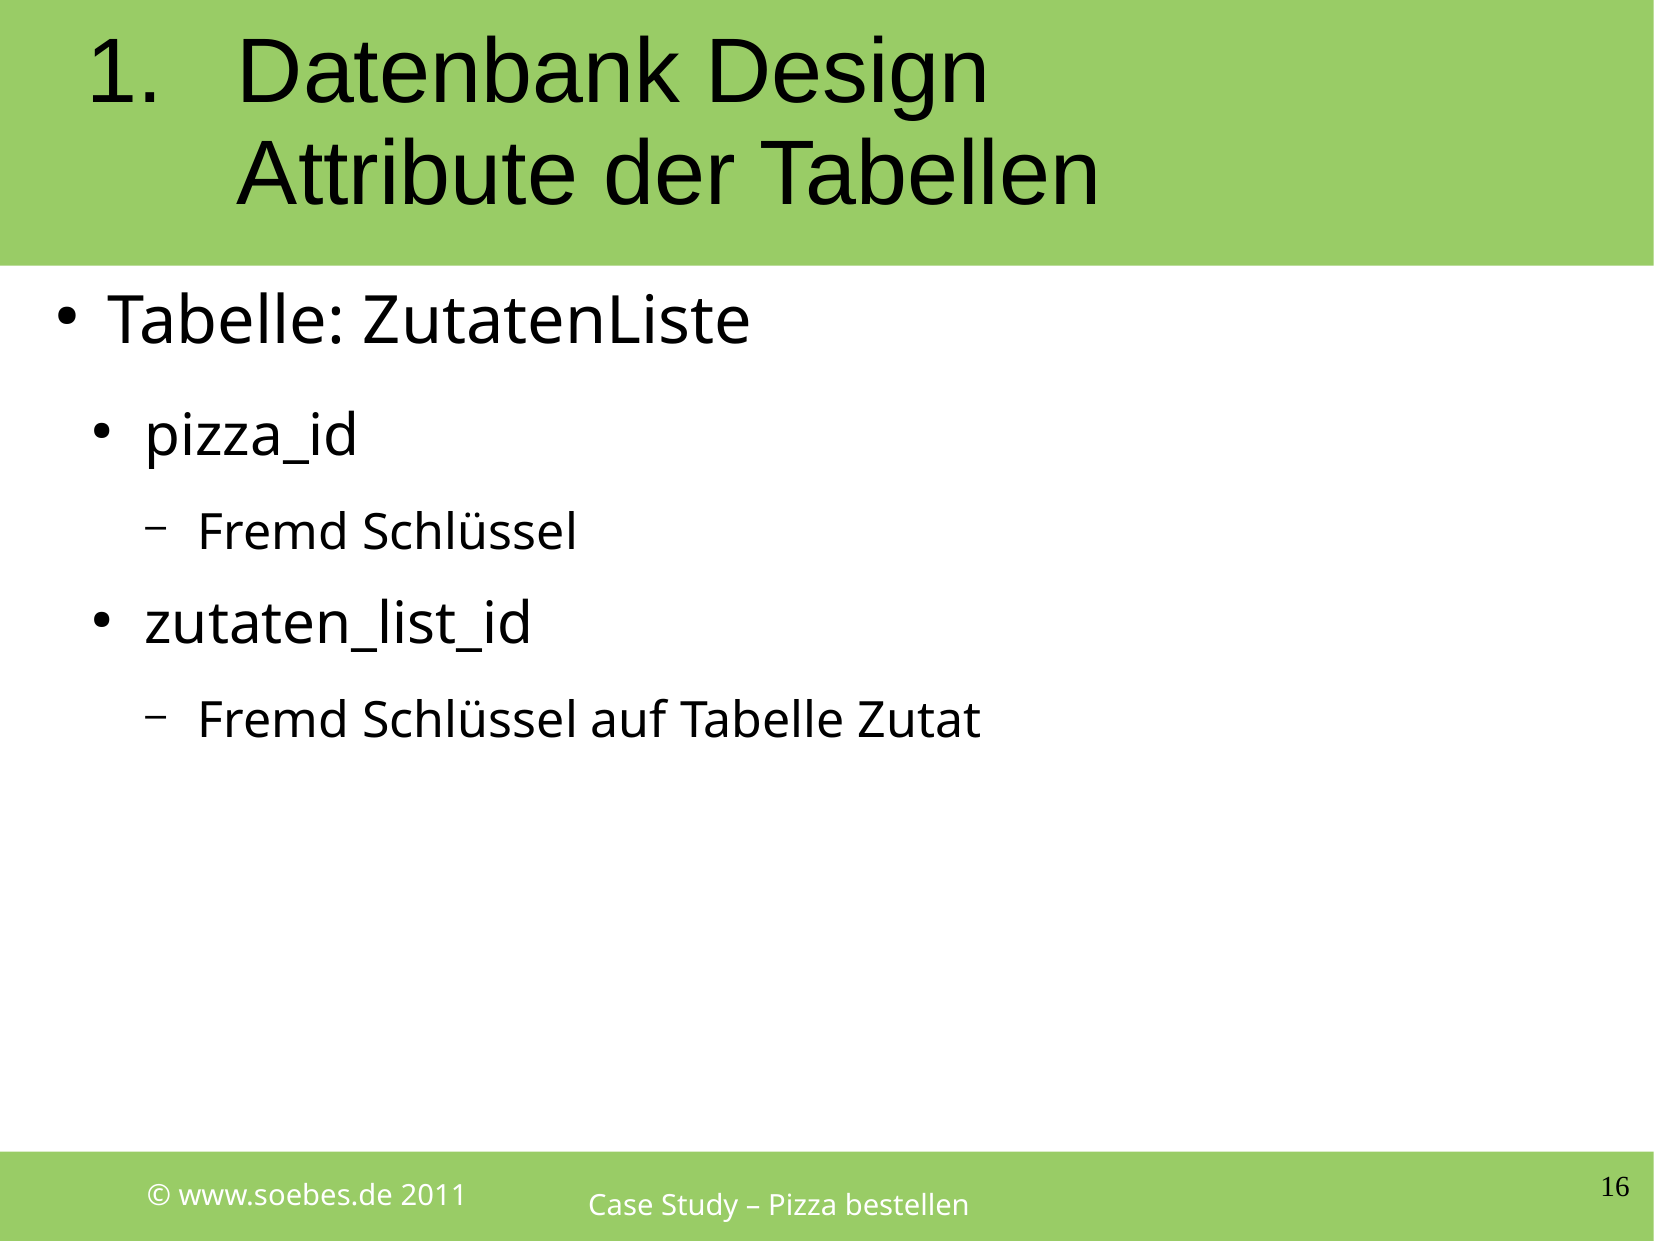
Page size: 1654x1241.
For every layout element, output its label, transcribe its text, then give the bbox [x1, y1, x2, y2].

list Tabelle: ZutatenListe pizza_id Fremd Schlüssel zutaten_list_id Fremd Schlüssel auf Tabelle Zutat [37, 272, 1613, 1091]
title 1. Datenbank Design Attribute der Tabellen [86, 17, 1576, 226]
